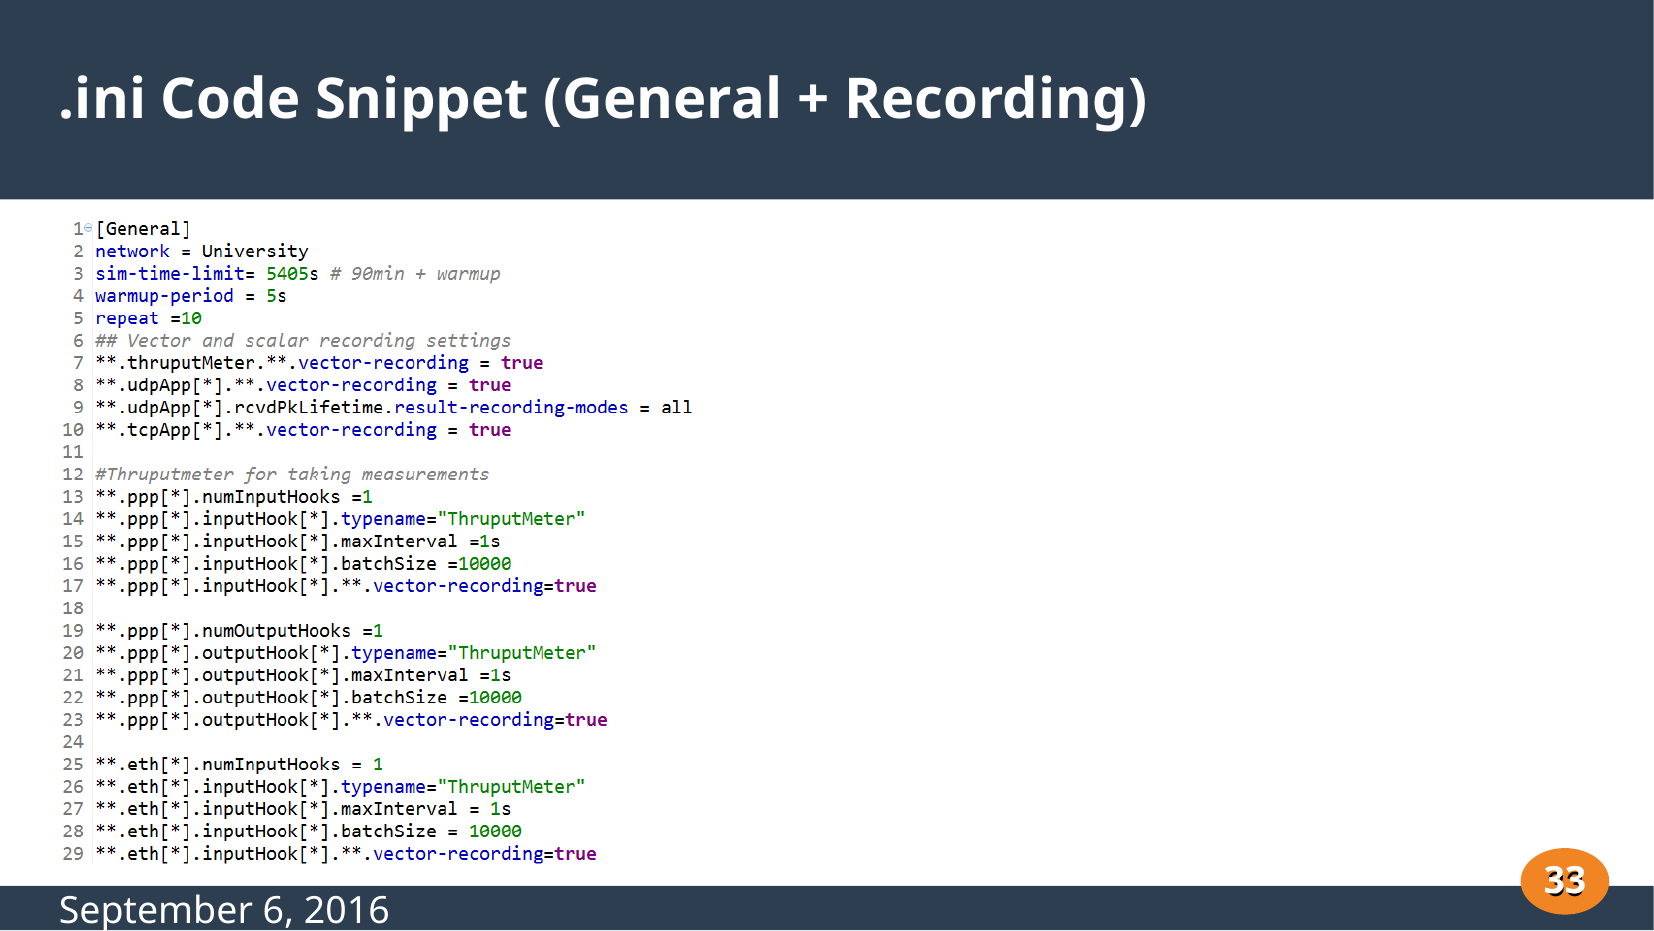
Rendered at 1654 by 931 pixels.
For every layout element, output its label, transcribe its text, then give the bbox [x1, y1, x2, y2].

title .ini Code Snippet (General + Recording) [59, 37, 1595, 155]
text_box 36 [1505, 837, 1625, 926]
text_box September 6, 2016 [59, 885, 532, 931]
picture [59, 219, 962, 864]
